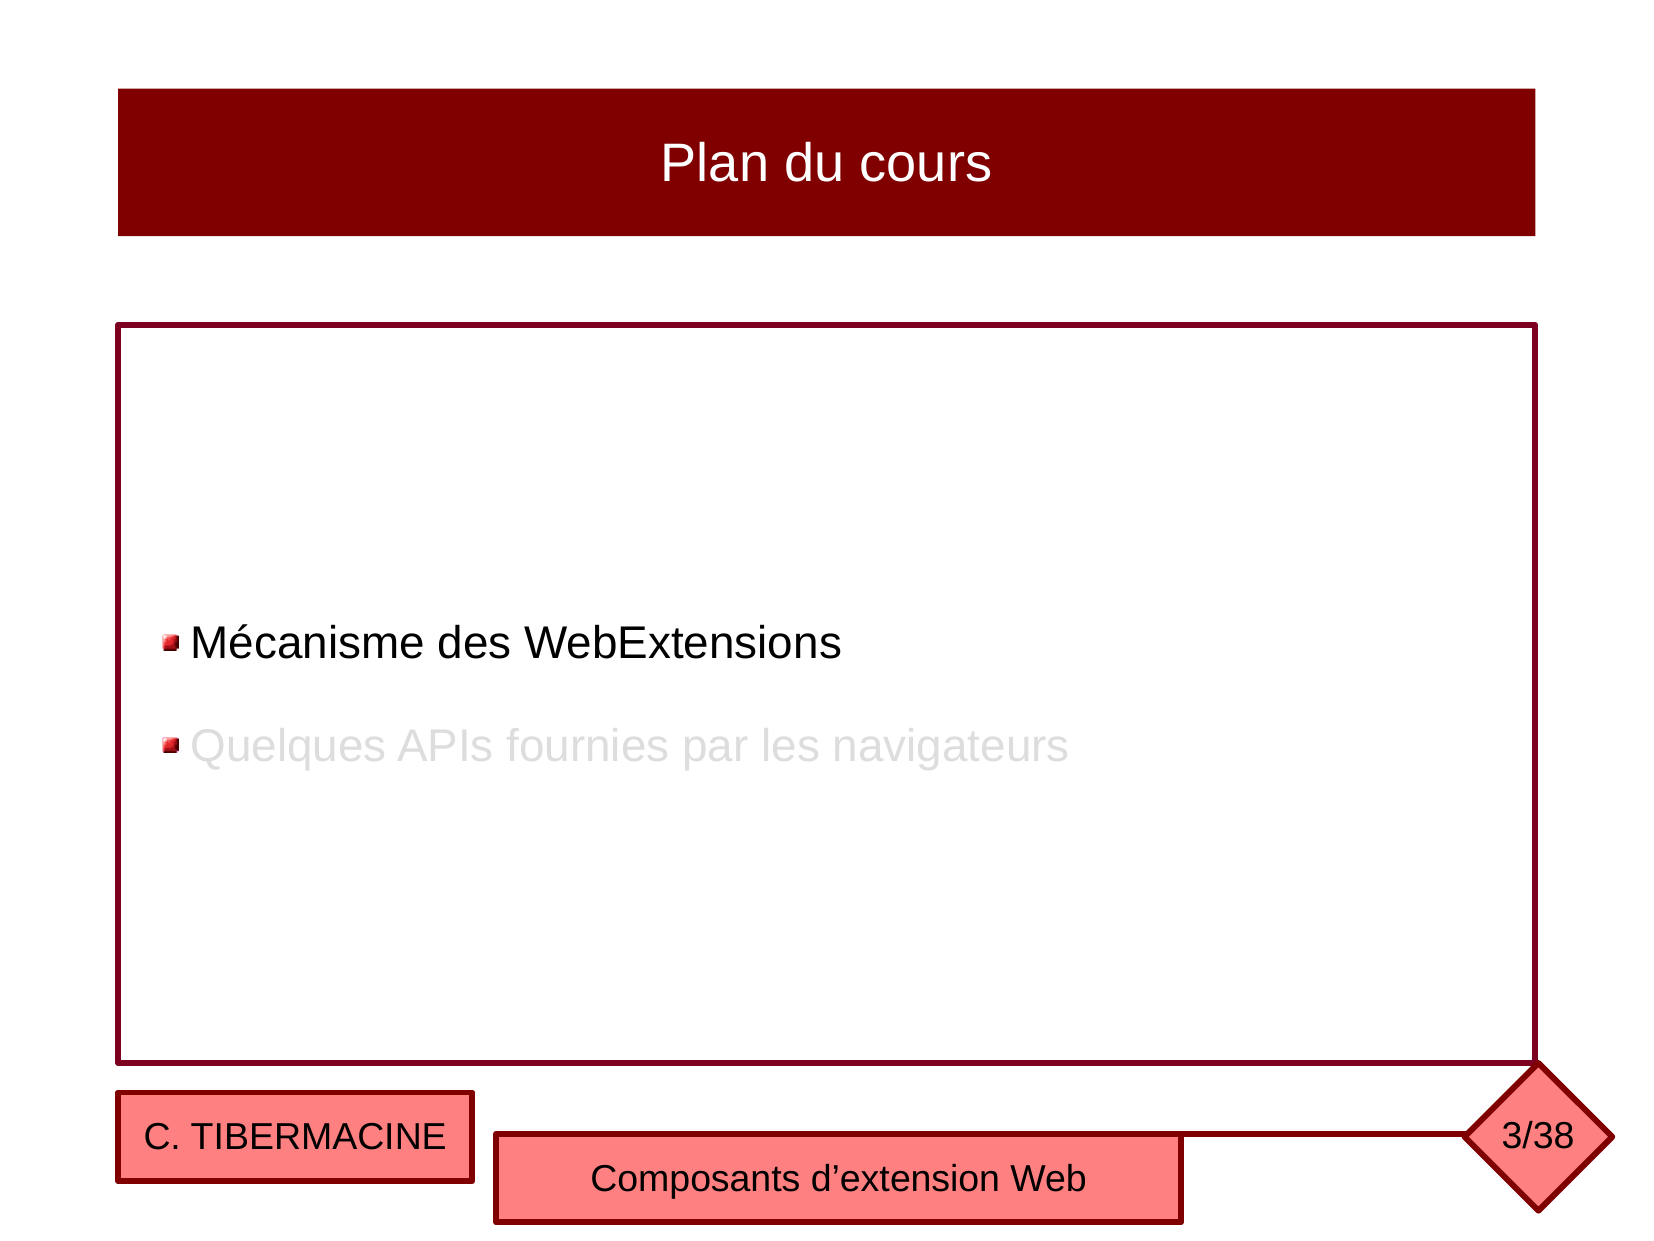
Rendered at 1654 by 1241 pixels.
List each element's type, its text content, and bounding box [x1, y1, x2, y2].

picture [162, 634, 179, 651]
picture [162, 737, 179, 753]
text_box [1491, 1164, 1586, 1211]
text_box <numéro>/38 [1486, 1107, 1654, 1164]
text_box [1464, 1115, 1486, 1159]
text_box Mécanisme des WebExtensions Quelques APIs fournies par les navigateurs [118, 324, 1536, 1063]
text_box Composants d’extension Web [496, 1133, 1182, 1223]
text_box C. TIBERMACINE [118, 1092, 473, 1182]
text_box [1494, 1062, 1583, 1107]
text_box Plan du cours [118, 88, 1536, 237]
